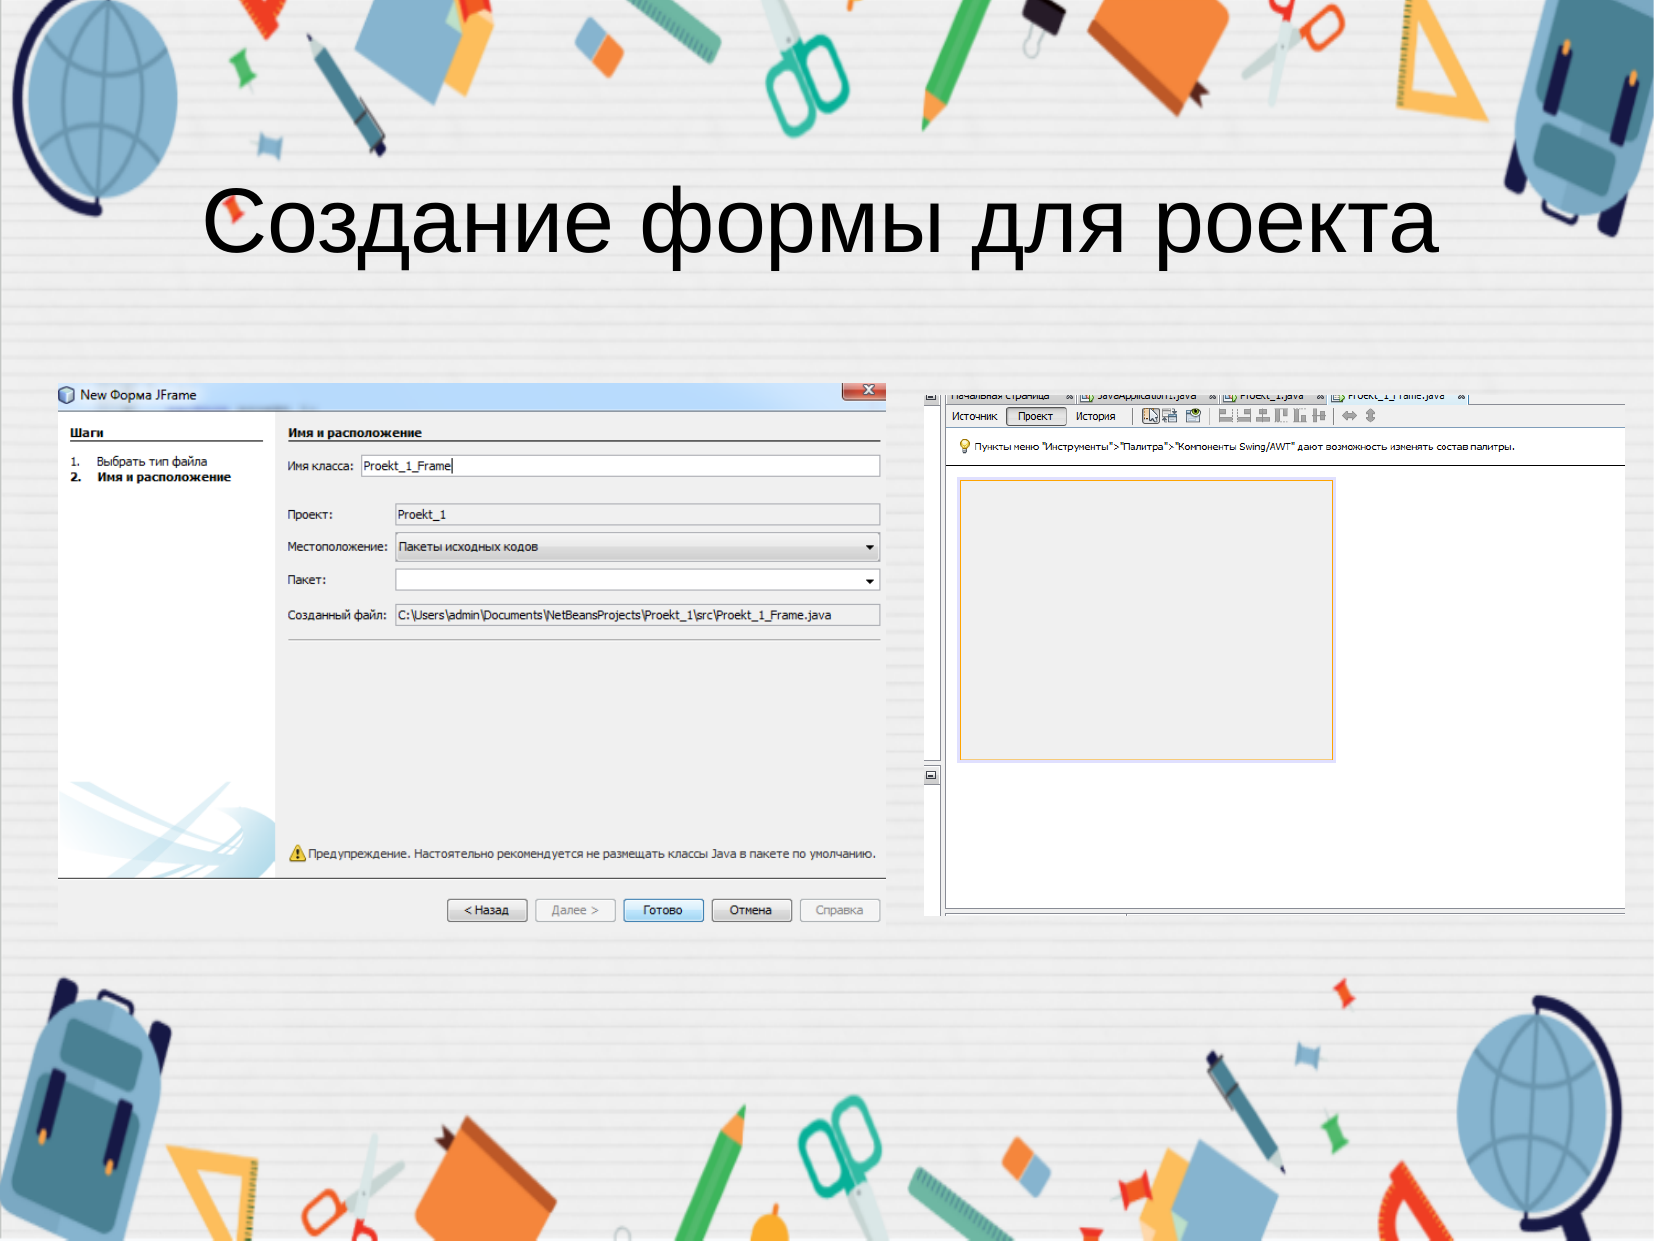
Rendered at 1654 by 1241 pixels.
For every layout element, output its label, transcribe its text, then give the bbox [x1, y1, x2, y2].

title Создание формы для роекта [76, 117, 1565, 325]
picture [0, 0, 1654, 1241]
